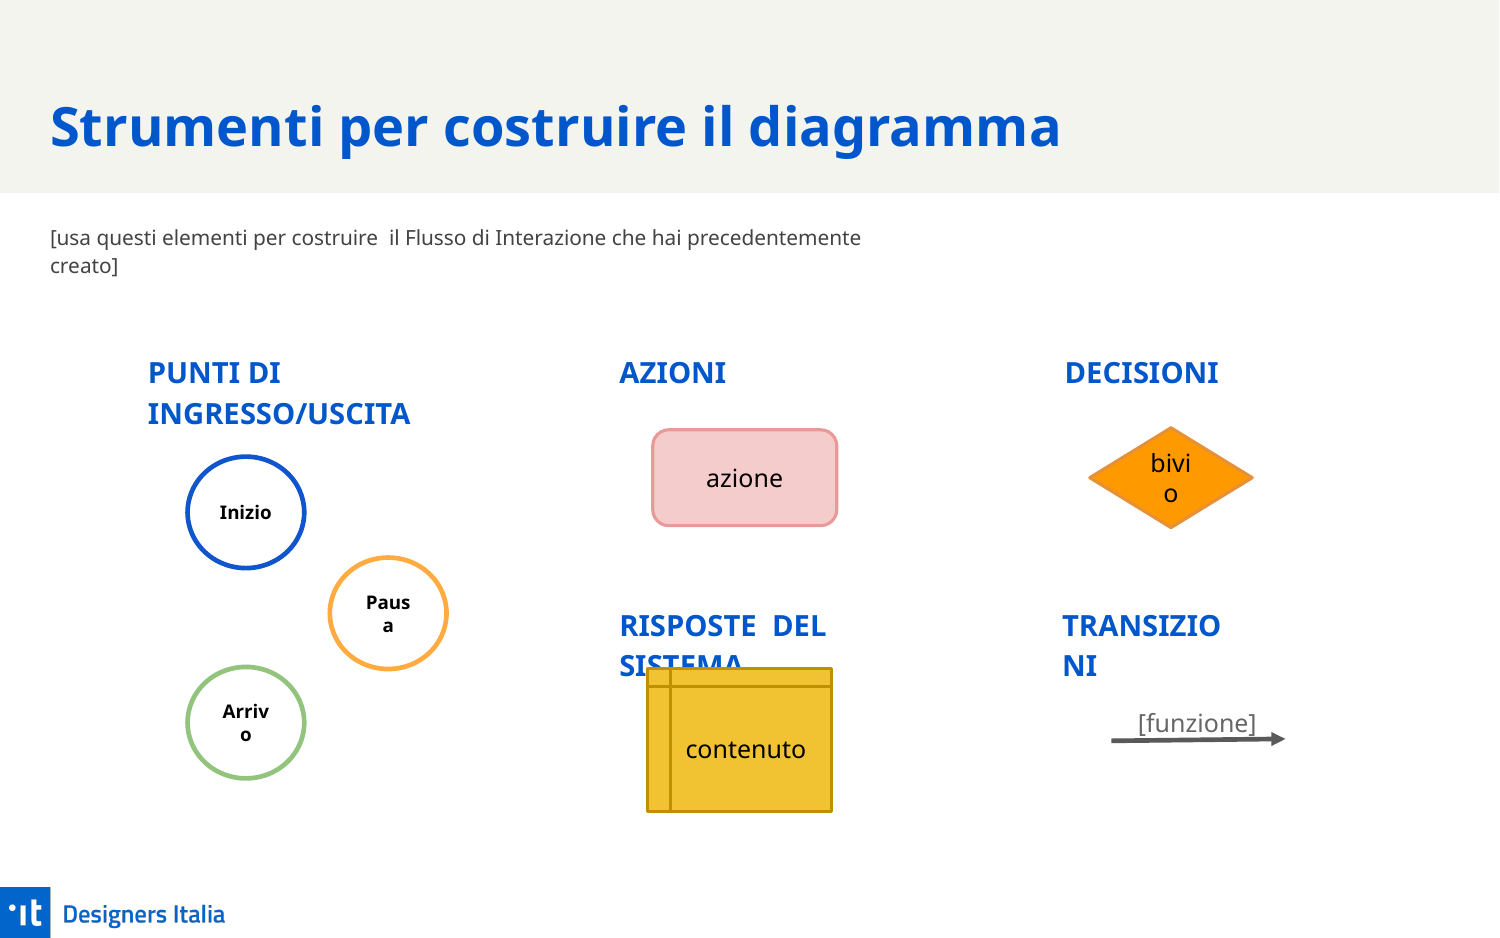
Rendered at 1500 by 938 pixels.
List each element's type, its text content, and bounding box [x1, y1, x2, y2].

text_box azione [652, 429, 837, 526]
text_box RISPOSTE DEL SISTEMA [604, 587, 946, 698]
text_box Inizio [187, 456, 305, 569]
text_box Arrivo [187, 666, 305, 779]
text_box [0, 0, 1499, 193]
text_box [usa questi elementi per costruire il Flusso di Interazione che hai precedentemente creato] [34, 205, 930, 257]
text_box PUNTI DI INGRESSO/USCITA [132, 334, 490, 445]
text_box bivio [1089, 427, 1253, 528]
text_box DECISIONI [1049, 334, 1328, 405]
text_box TRANSIZIONI [1047, 587, 1257, 698]
text_box Strumenti per costruire il diagramma [34, 94, 1115, 156]
picture [0, 887, 238, 938]
text_box Pausa [329, 557, 447, 670]
text_box AZIONI [604, 334, 815, 405]
text_box [funzione] [1122, 692, 1286, 753]
text_box contenuto [648, 668, 832, 811]
